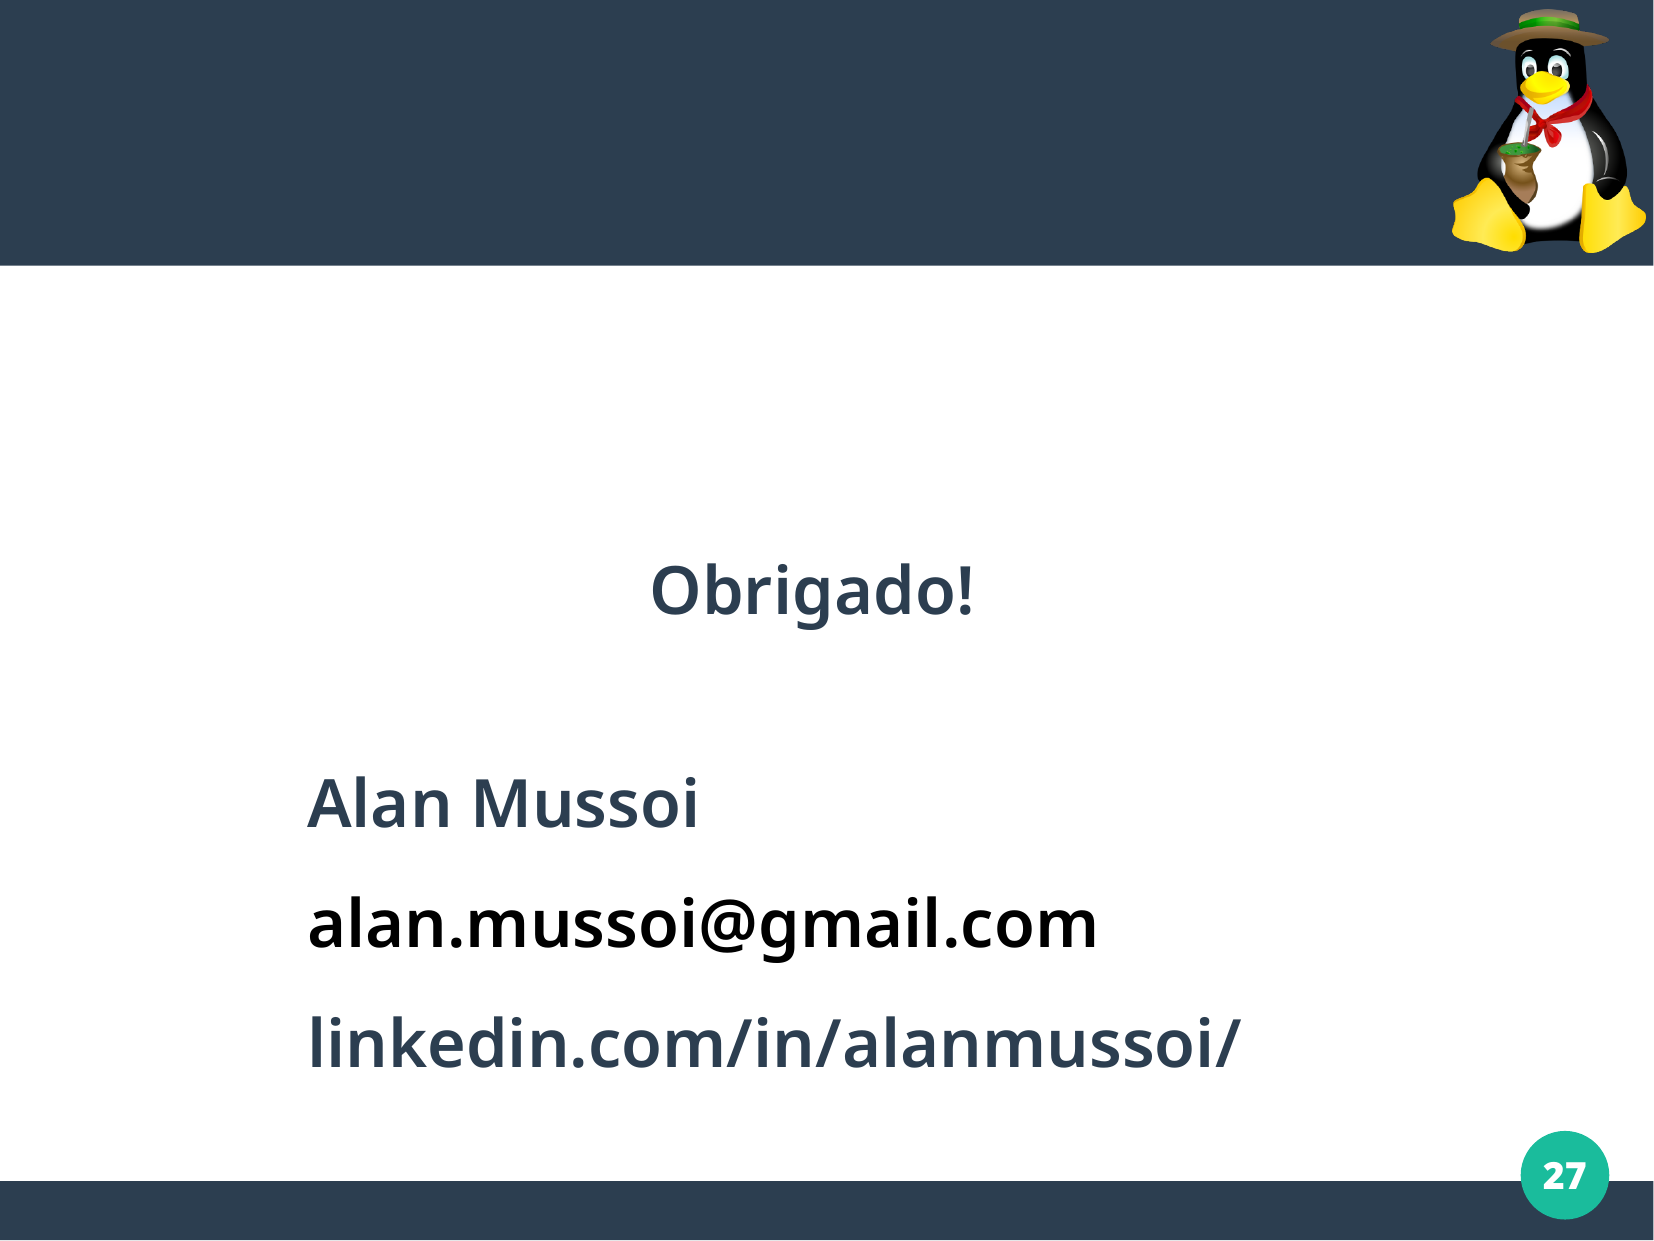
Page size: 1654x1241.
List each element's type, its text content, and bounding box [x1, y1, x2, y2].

list Alan Mussoi alan.mussoi@gmail.com linkedin.com/in/alanmussoi/ [236, 755, 1654, 1241]
list Obrigado! [578, 543, 1654, 755]
picture [1452, 9, 1646, 253]
